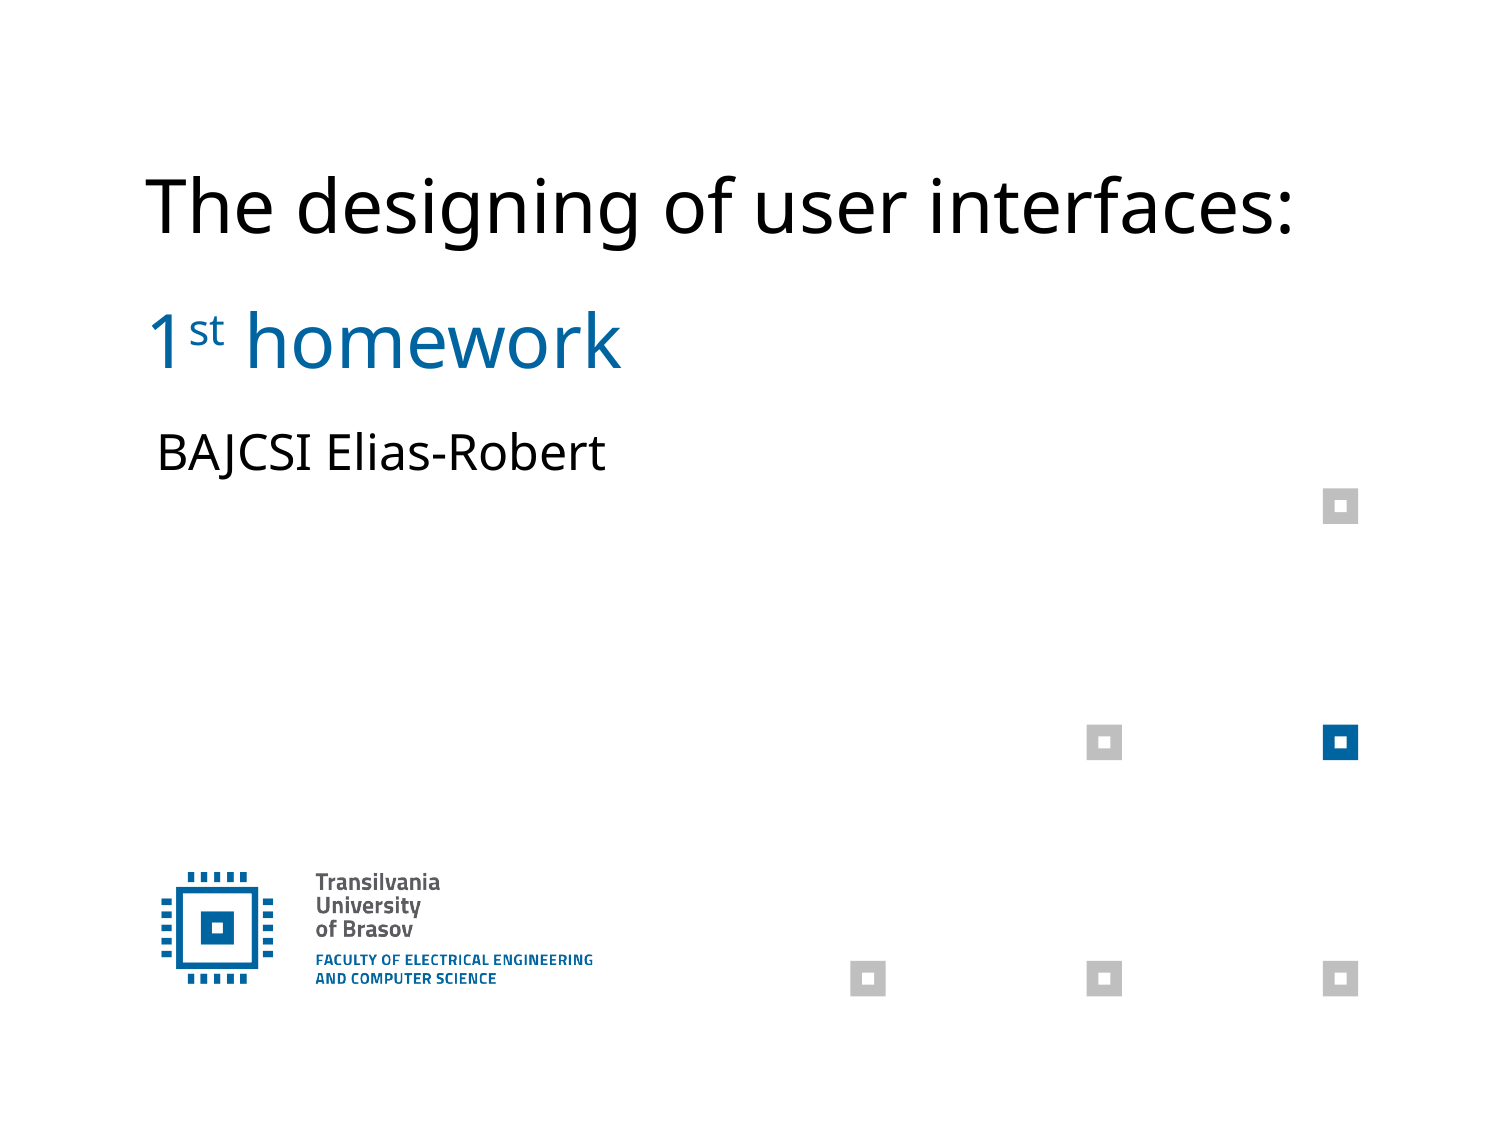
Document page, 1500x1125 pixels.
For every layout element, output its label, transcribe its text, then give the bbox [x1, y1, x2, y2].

text_box [1322, 960, 1359, 997]
text_box BAJCSI Elias-Robert [141, 412, 733, 488]
text_box The designing of user interfaces: 1st homework [130, 151, 1463, 392]
text_box [1086, 960, 1122, 997]
text_box [1322, 488, 1359, 524]
picture [118, 828, 637, 1028]
text_box [1086, 724, 1122, 761]
text_box [850, 960, 886, 997]
text_box [1322, 724, 1359, 761]
